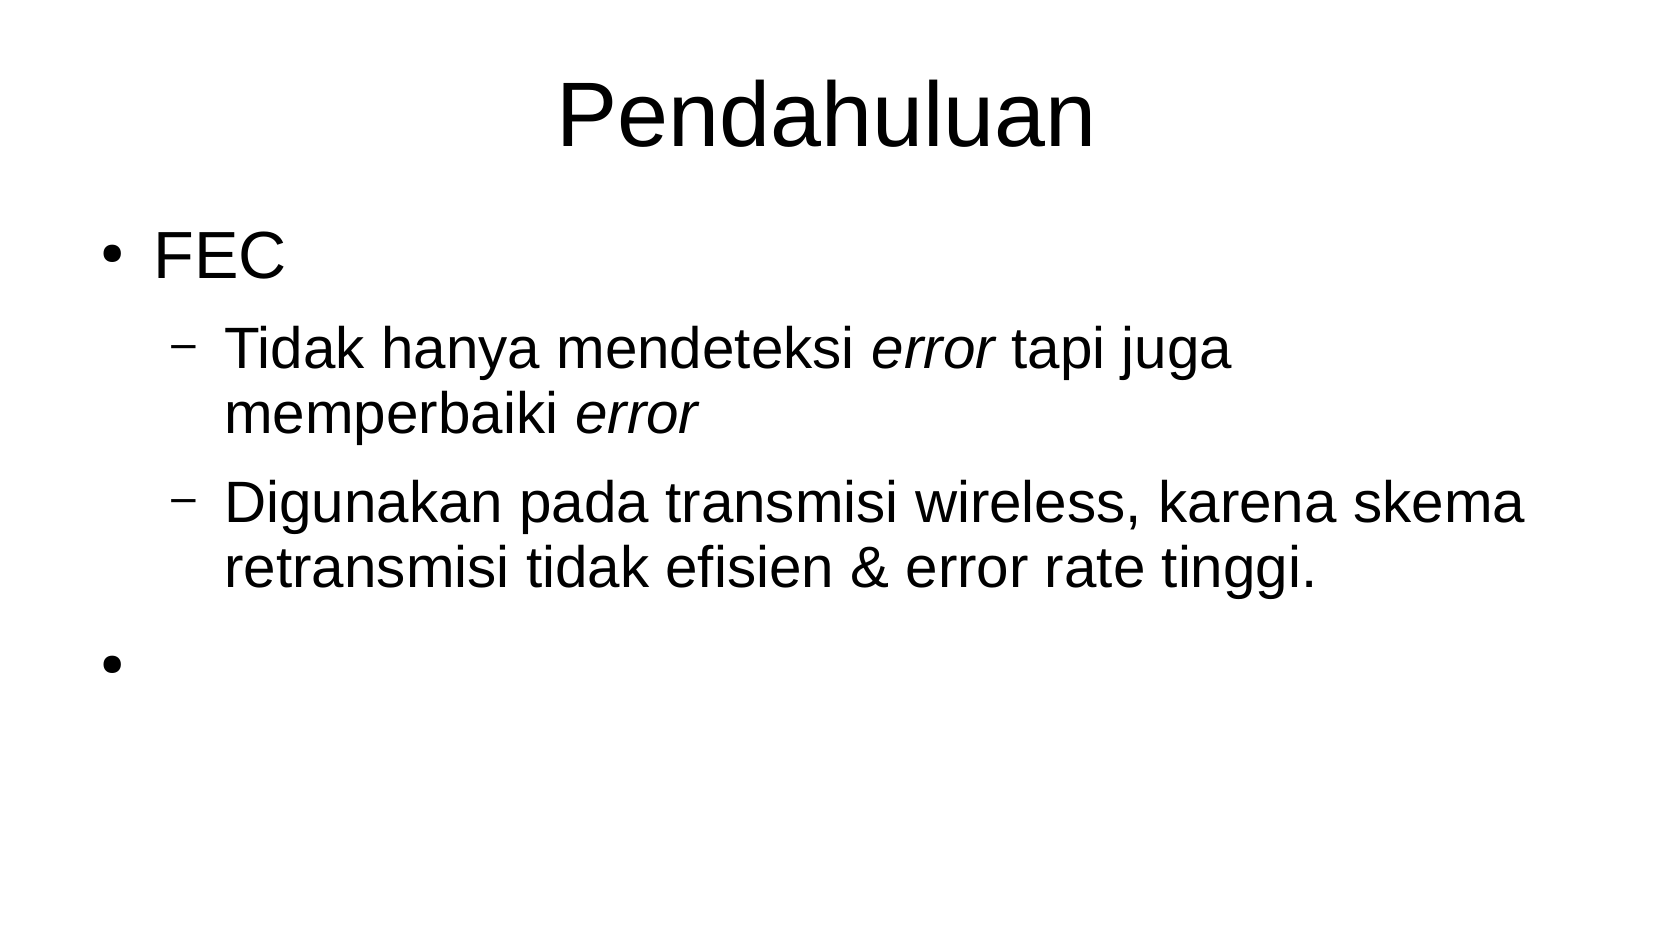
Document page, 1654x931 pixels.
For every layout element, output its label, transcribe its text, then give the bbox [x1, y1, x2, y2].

list FEC Tidak hanya mendeteksi error tapi juga memperbaiki error Digunakan pada transmisi wireless, karena skema retransmisi tidak efisien & error rate tinggi. [82, 217, 1571, 758]
title Pendahuluan [82, 37, 1571, 193]
